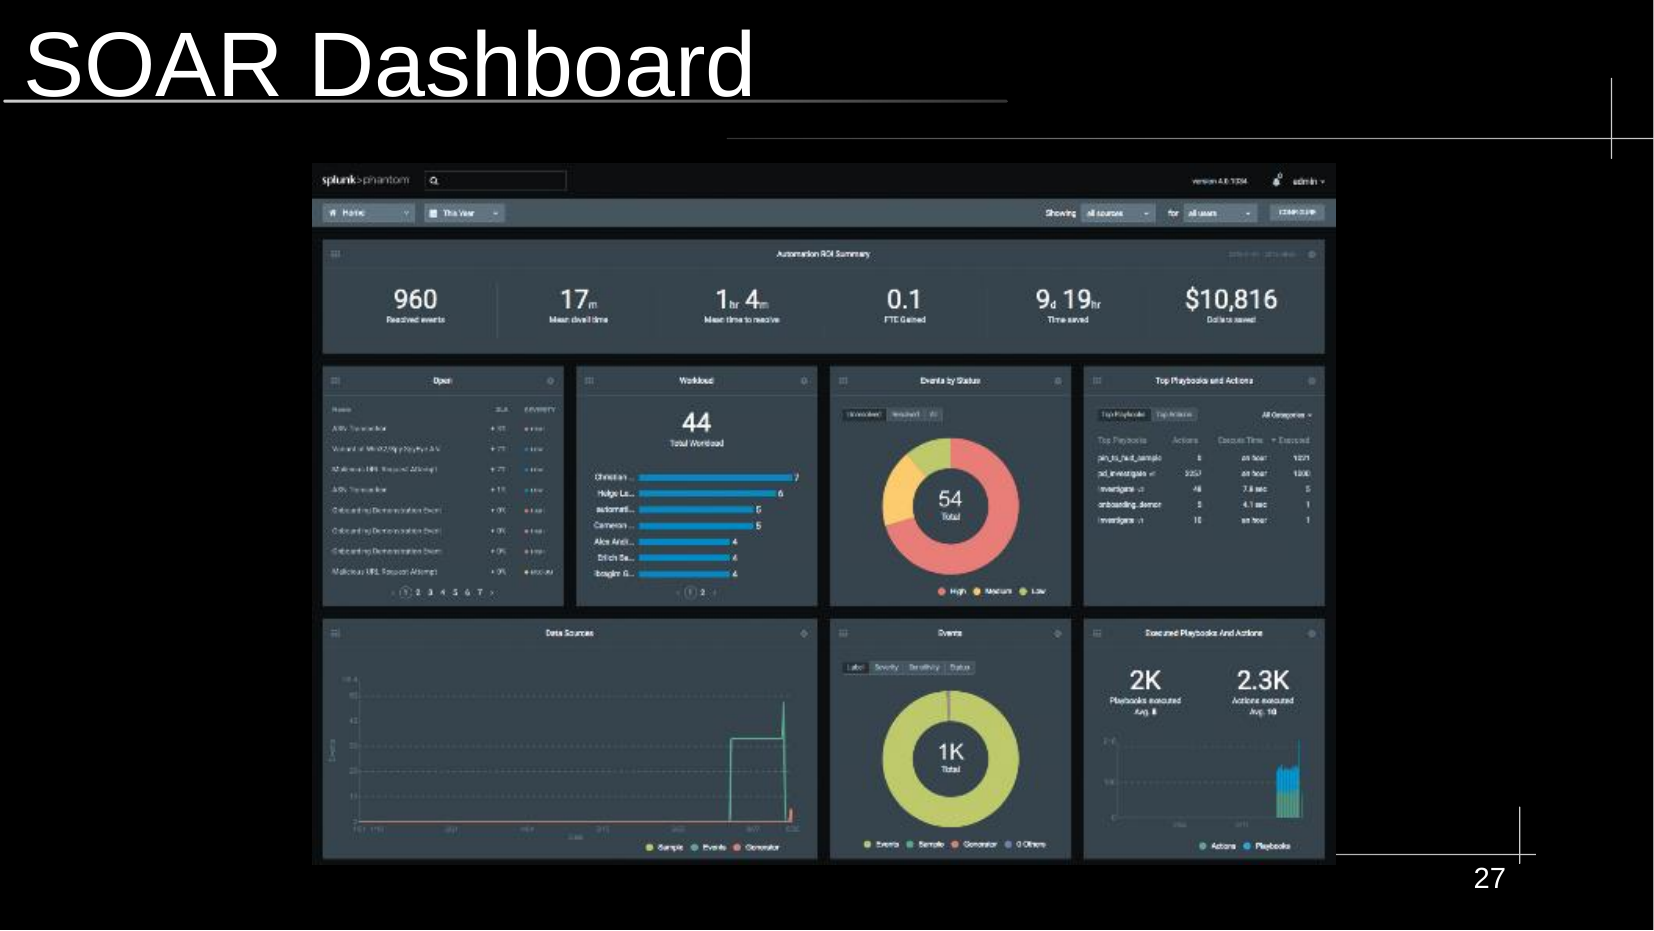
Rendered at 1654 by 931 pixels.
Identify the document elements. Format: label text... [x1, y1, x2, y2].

title SOAR Dashboard [23, 11, 1589, 119]
picture [312, 163, 1336, 865]
